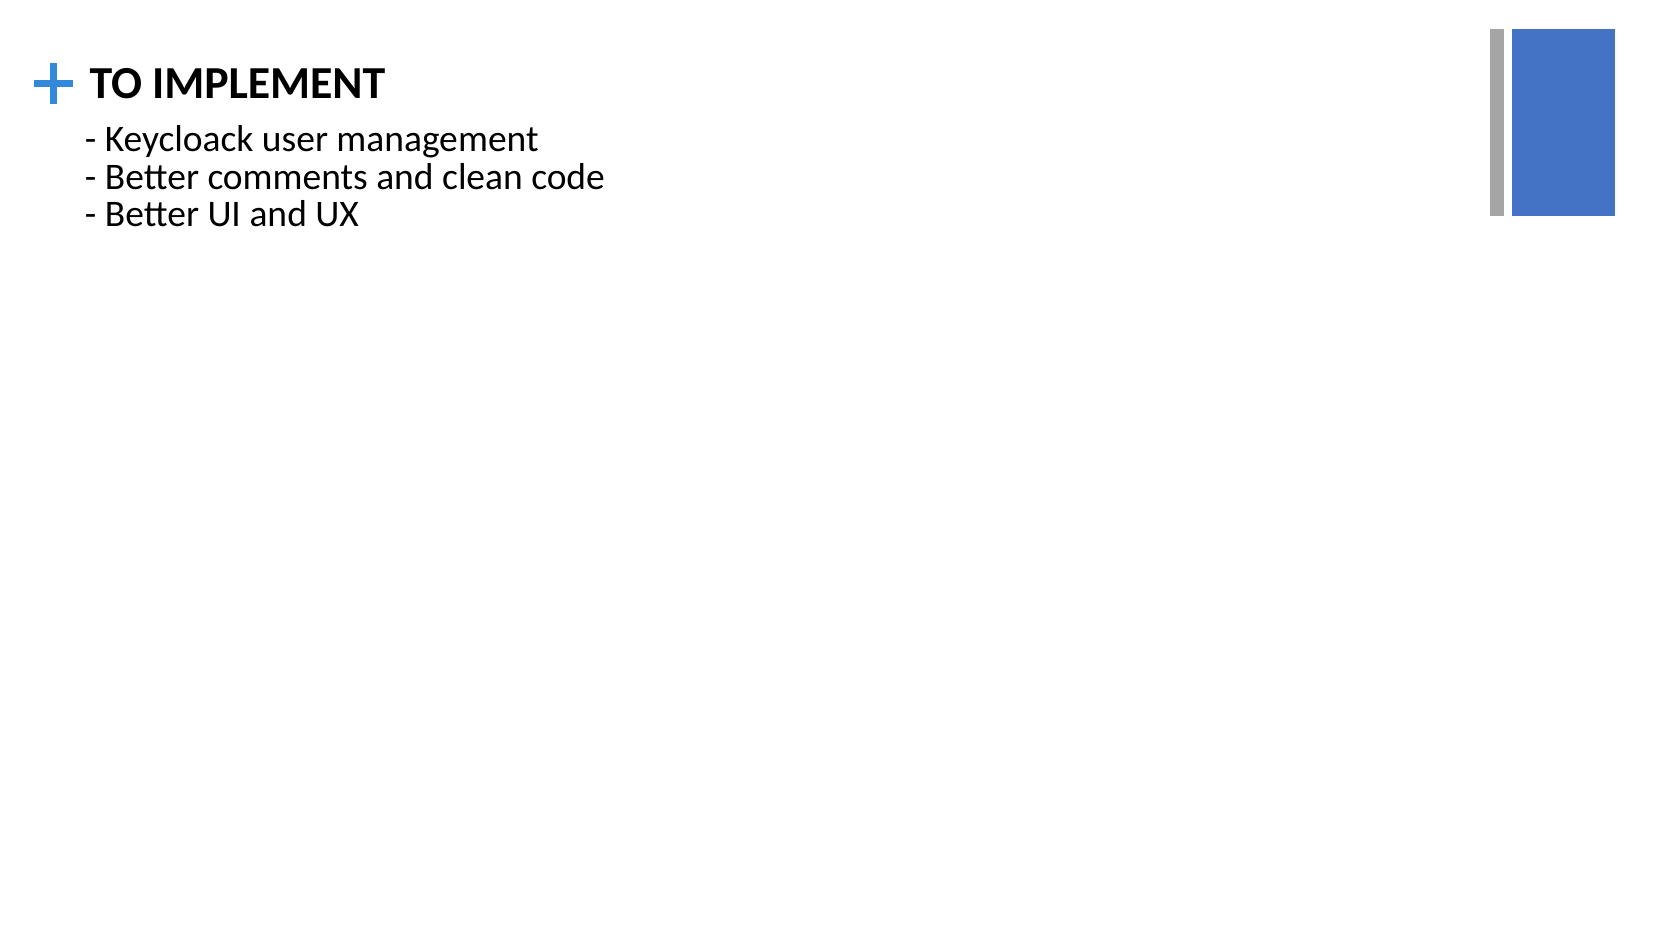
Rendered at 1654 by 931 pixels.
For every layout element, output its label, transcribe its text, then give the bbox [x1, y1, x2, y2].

text_box [1490, 29, 1504, 216]
text_box TO IMPLEMENT [74, 56, 1255, 163]
text_box - Keycloack user management - Better comments and clean code - Better UI and UX [70, 115, 888, 244]
text_box [1512, 29, 1615, 216]
text_box [34, 63, 73, 104]
